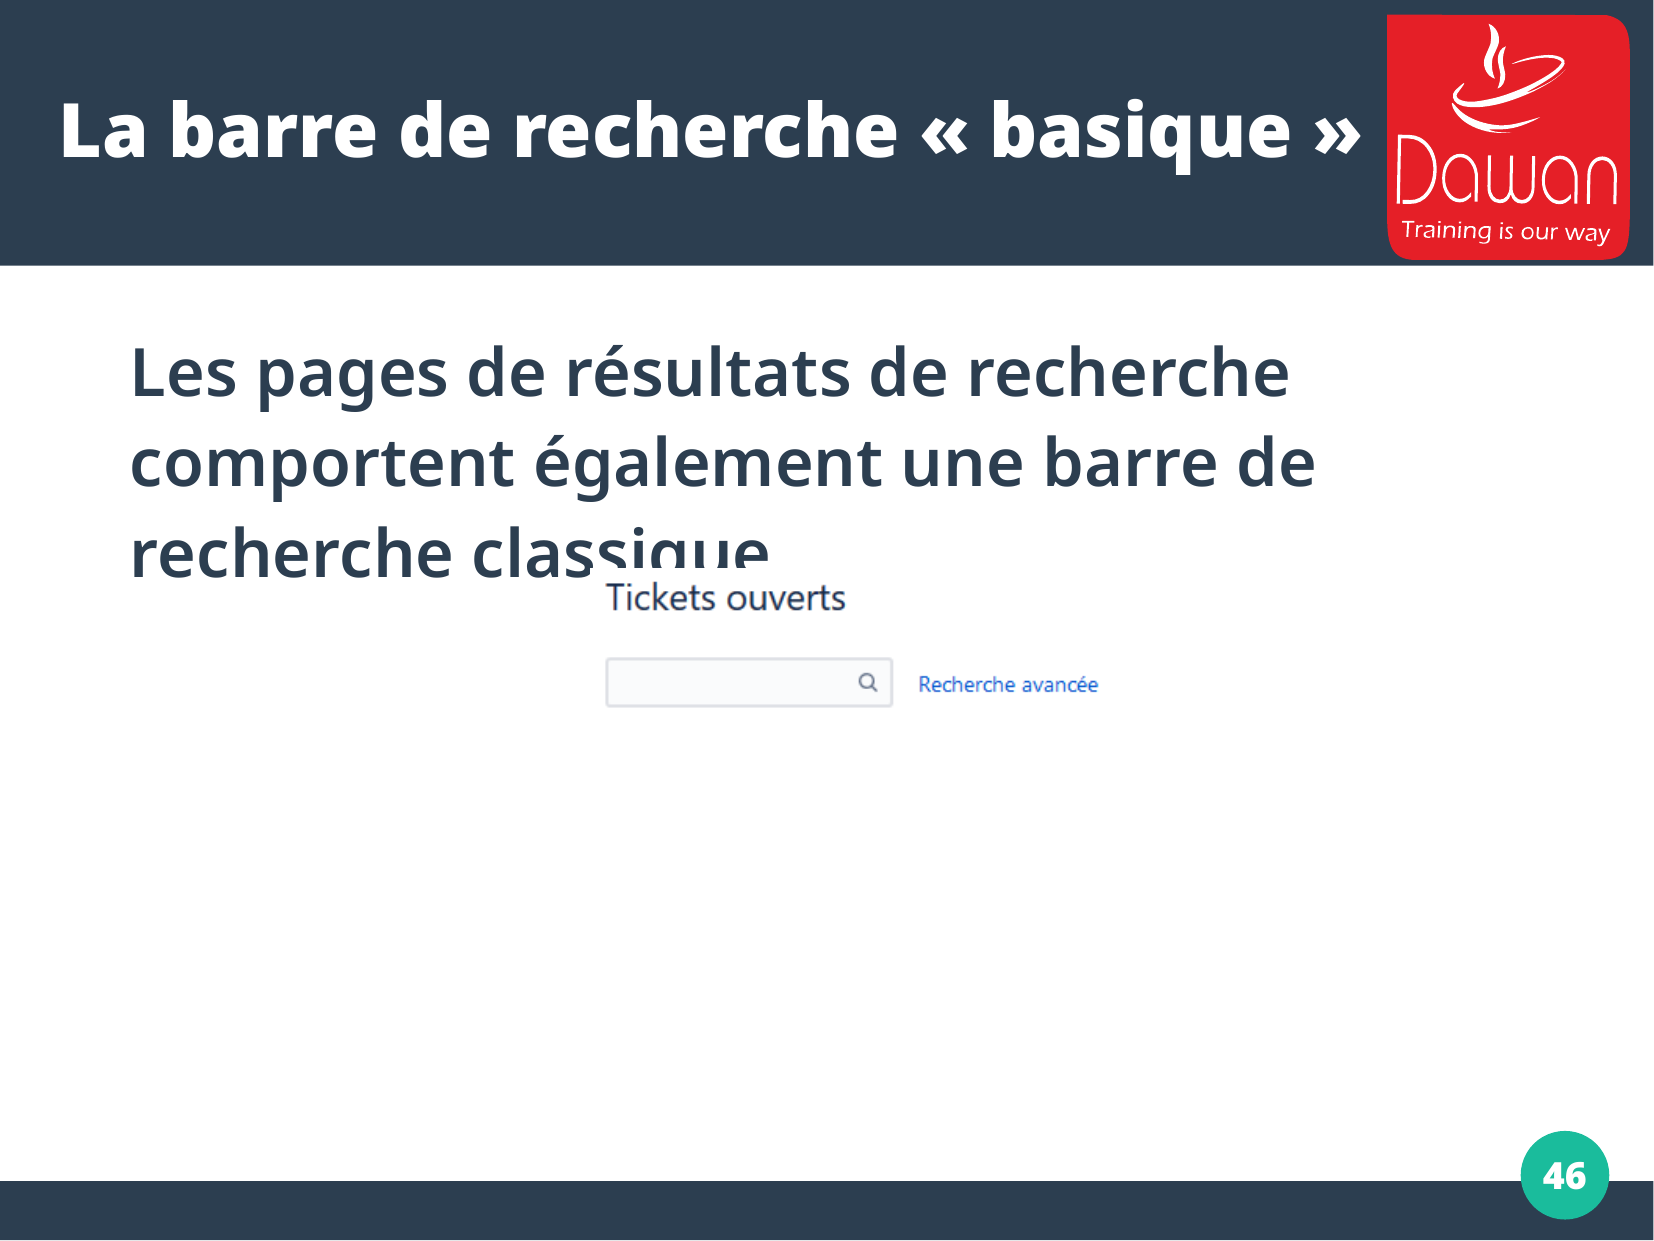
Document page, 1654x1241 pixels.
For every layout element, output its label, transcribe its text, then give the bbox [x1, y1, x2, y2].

picture [1387, 14, 1630, 260]
picture [590, 568, 1111, 733]
list Les pages de résultats de recherche comportent également une barre de recherche classique [59, 324, 1595, 1152]
title La barre de recherche « basique » [59, 49, 1387, 207]
